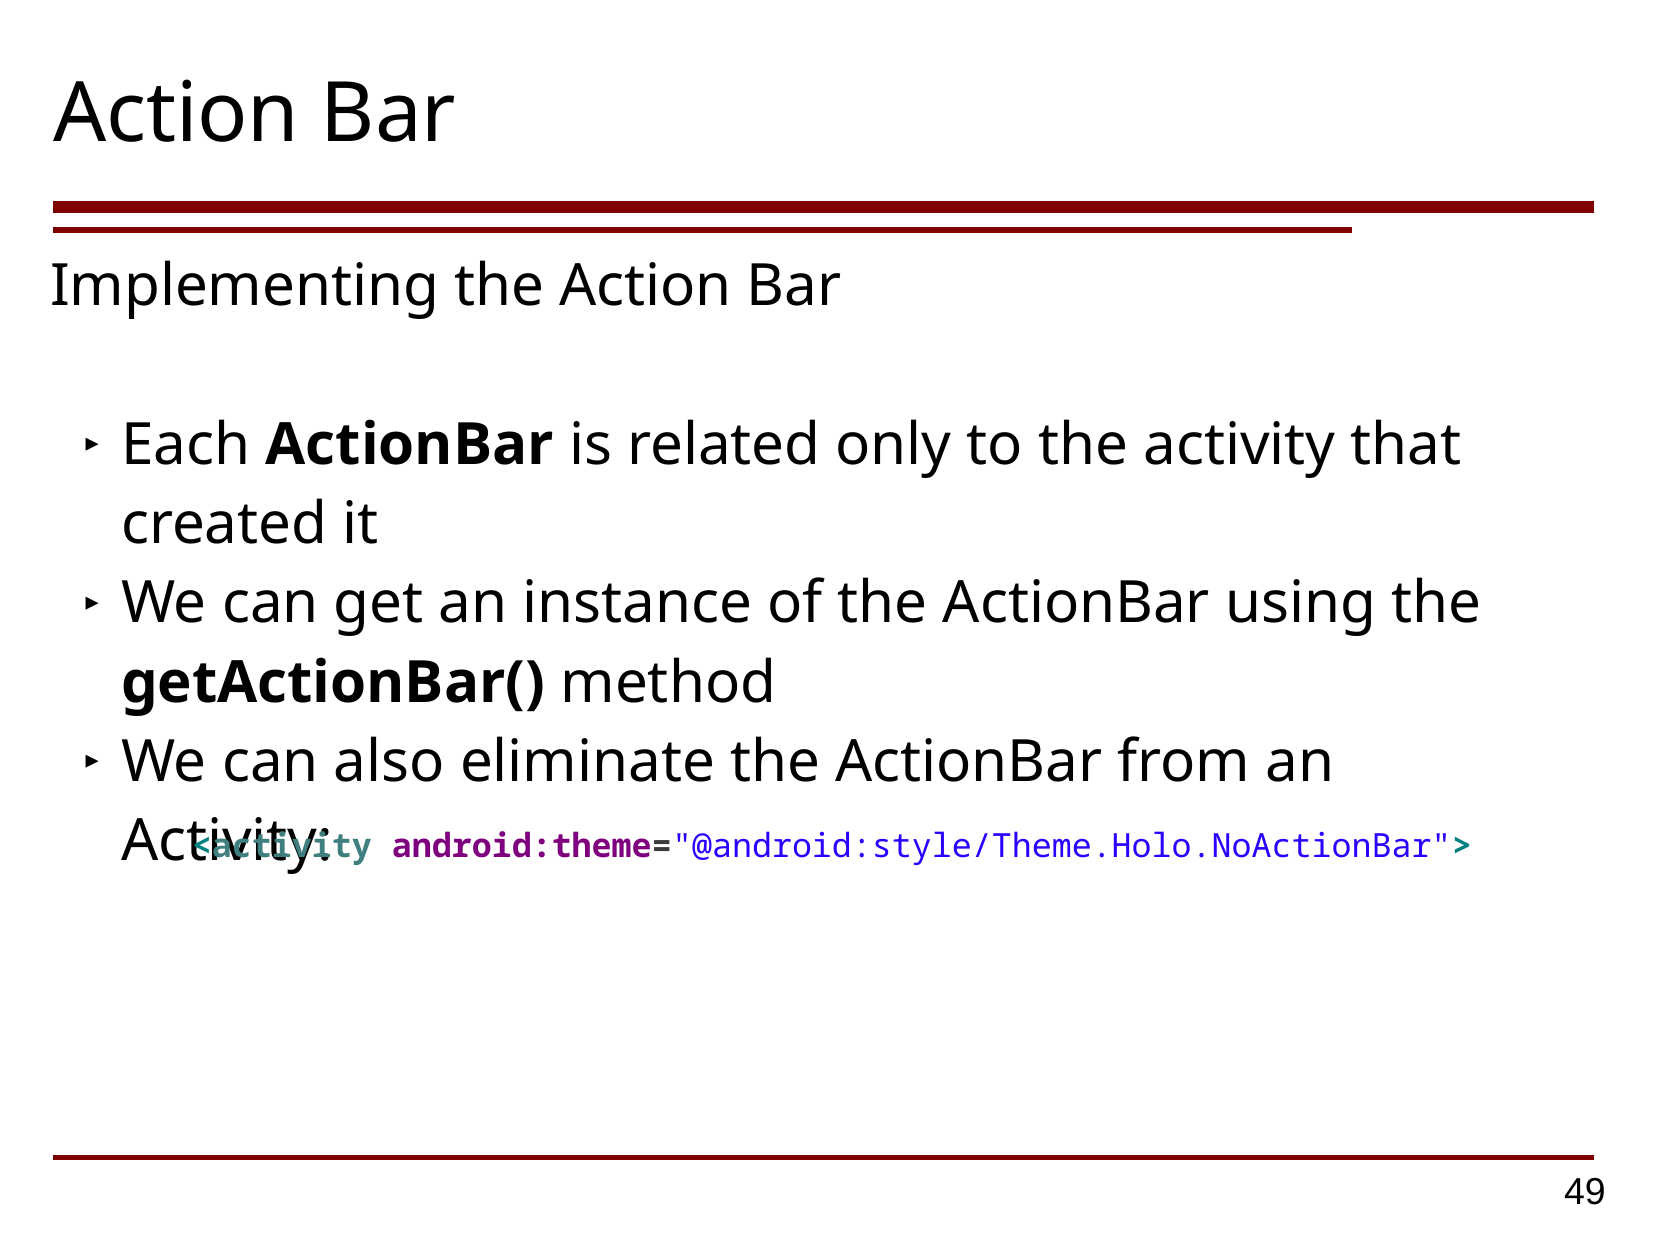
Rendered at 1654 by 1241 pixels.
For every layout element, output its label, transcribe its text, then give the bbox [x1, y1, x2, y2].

subtitle Action Bar [53, 48, 1542, 172]
text_box <número> [35, 1163, 1654, 1221]
text_box Implementing the Action Bar Each ActionBar is related only to the activity that created it We can get an instance of the ActionBar using the getActionBar() method We can also eliminate the ActionBar from an Activity: [35, 236, 1565, 1195]
text_box <activity android:theme="@android:style/Theme.Holo.NoActionBar"> [177, 814, 1487, 872]
